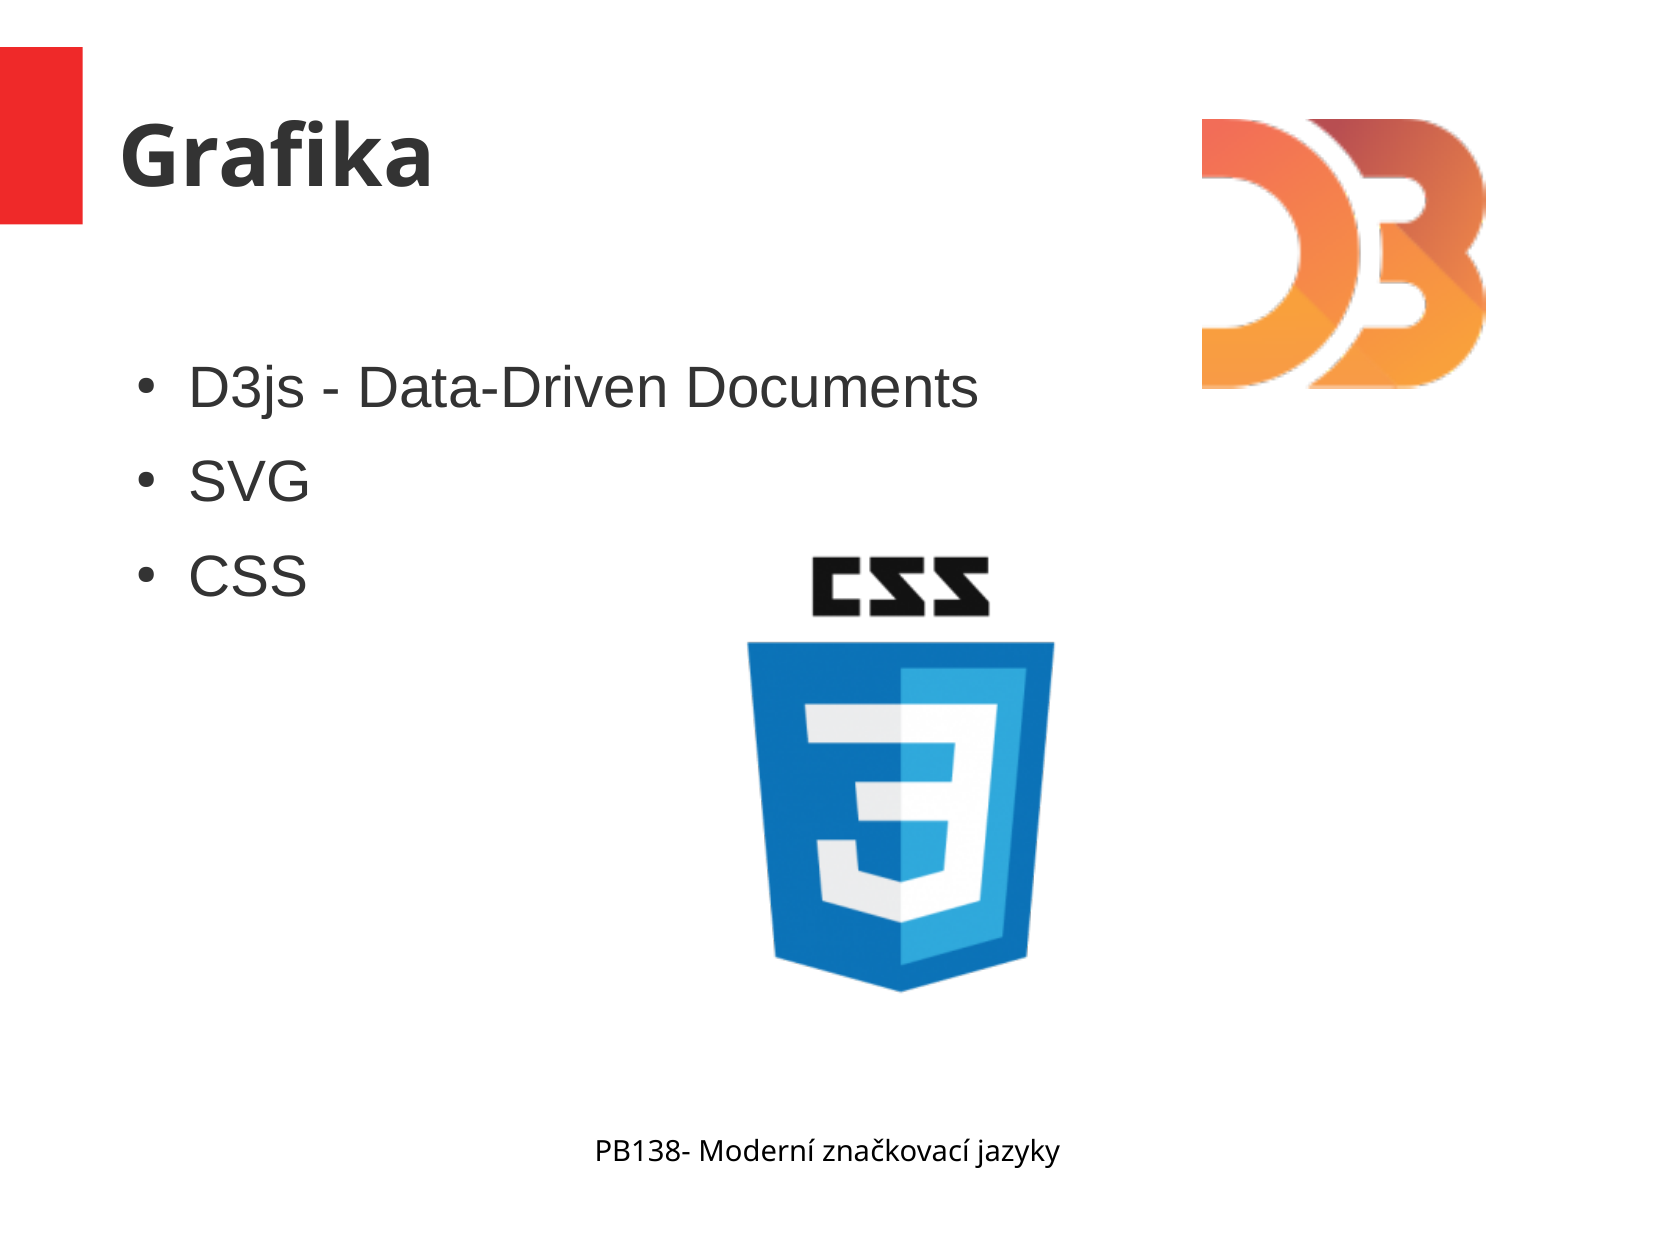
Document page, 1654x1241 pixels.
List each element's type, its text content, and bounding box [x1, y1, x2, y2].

list D3js - Data-Driven Documents SVG CSS [118, 354, 1536, 1074]
picture [735, 539, 1070, 1009]
picture [1202, 119, 1486, 389]
title Grafika [118, 49, 1571, 257]
